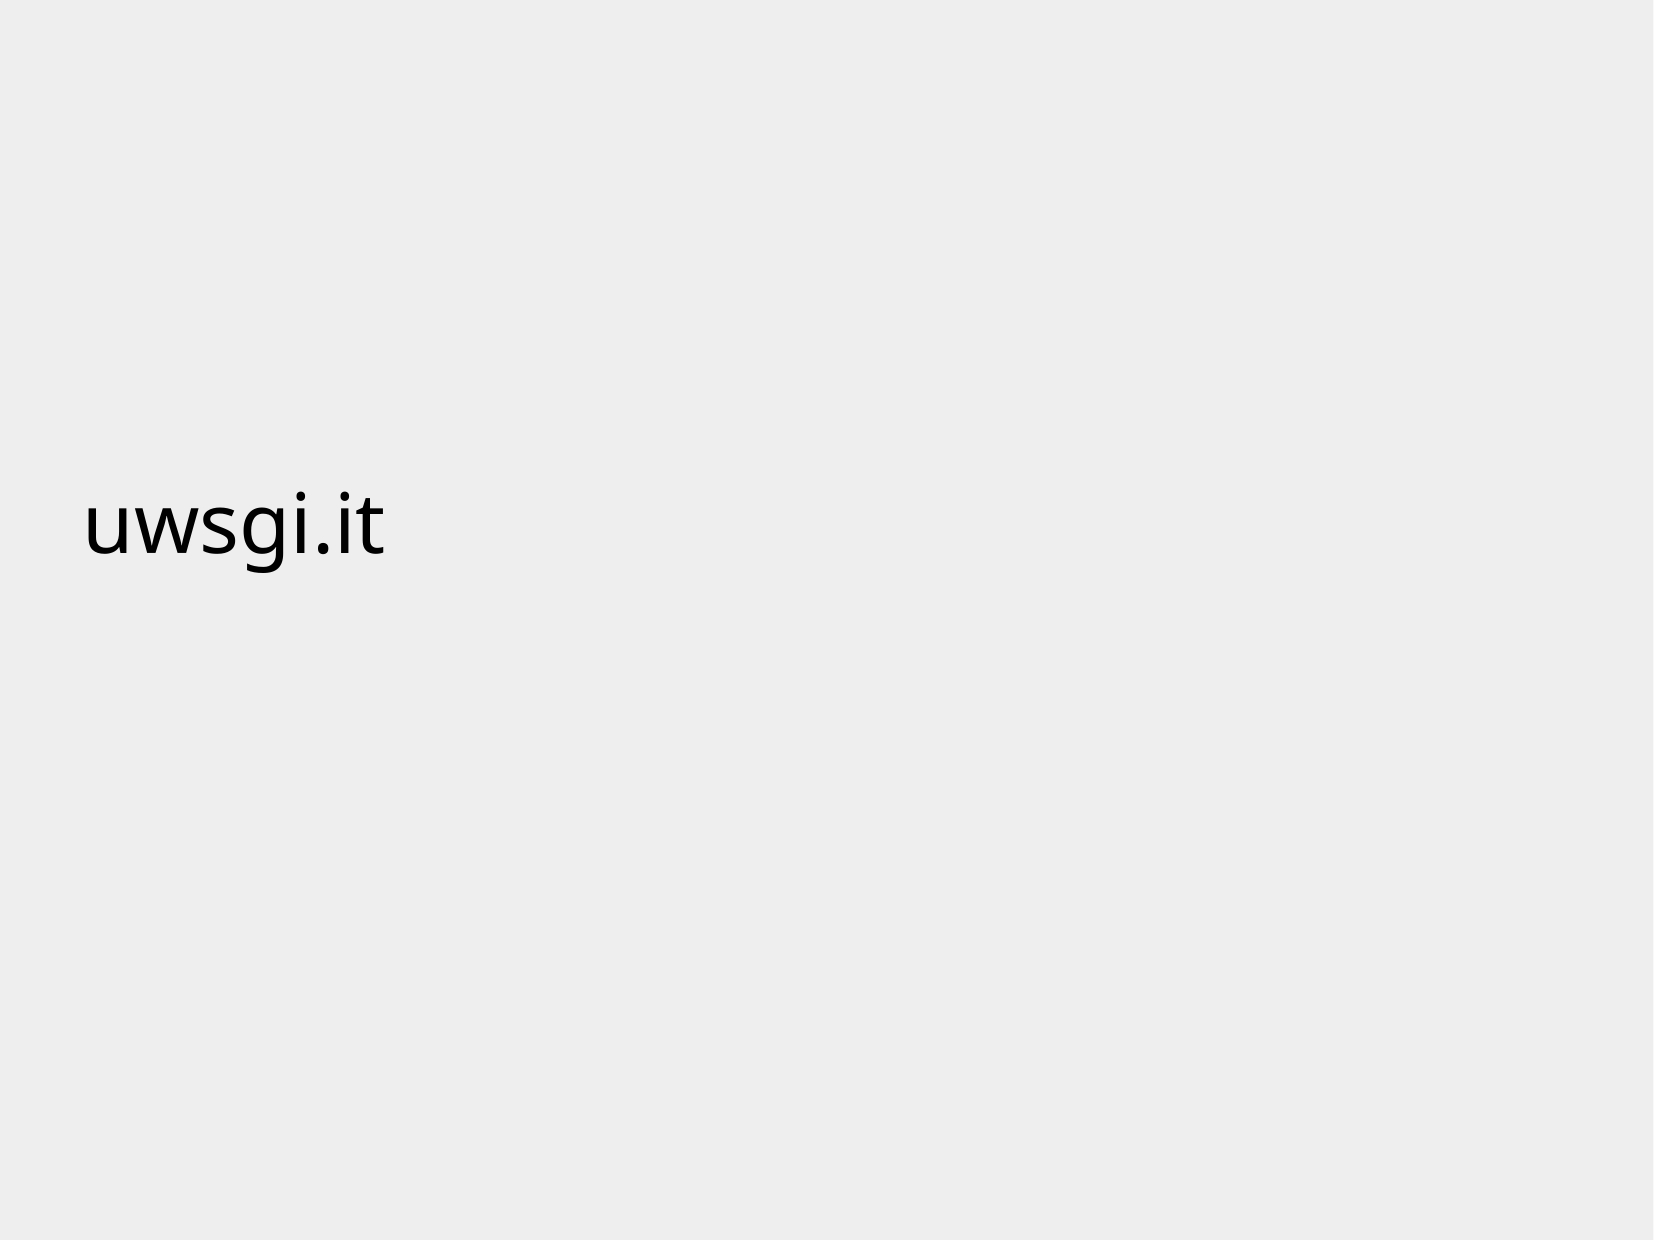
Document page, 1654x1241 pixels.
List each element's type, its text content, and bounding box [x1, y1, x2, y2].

title uwsgi.it [82, 49, 1571, 993]
